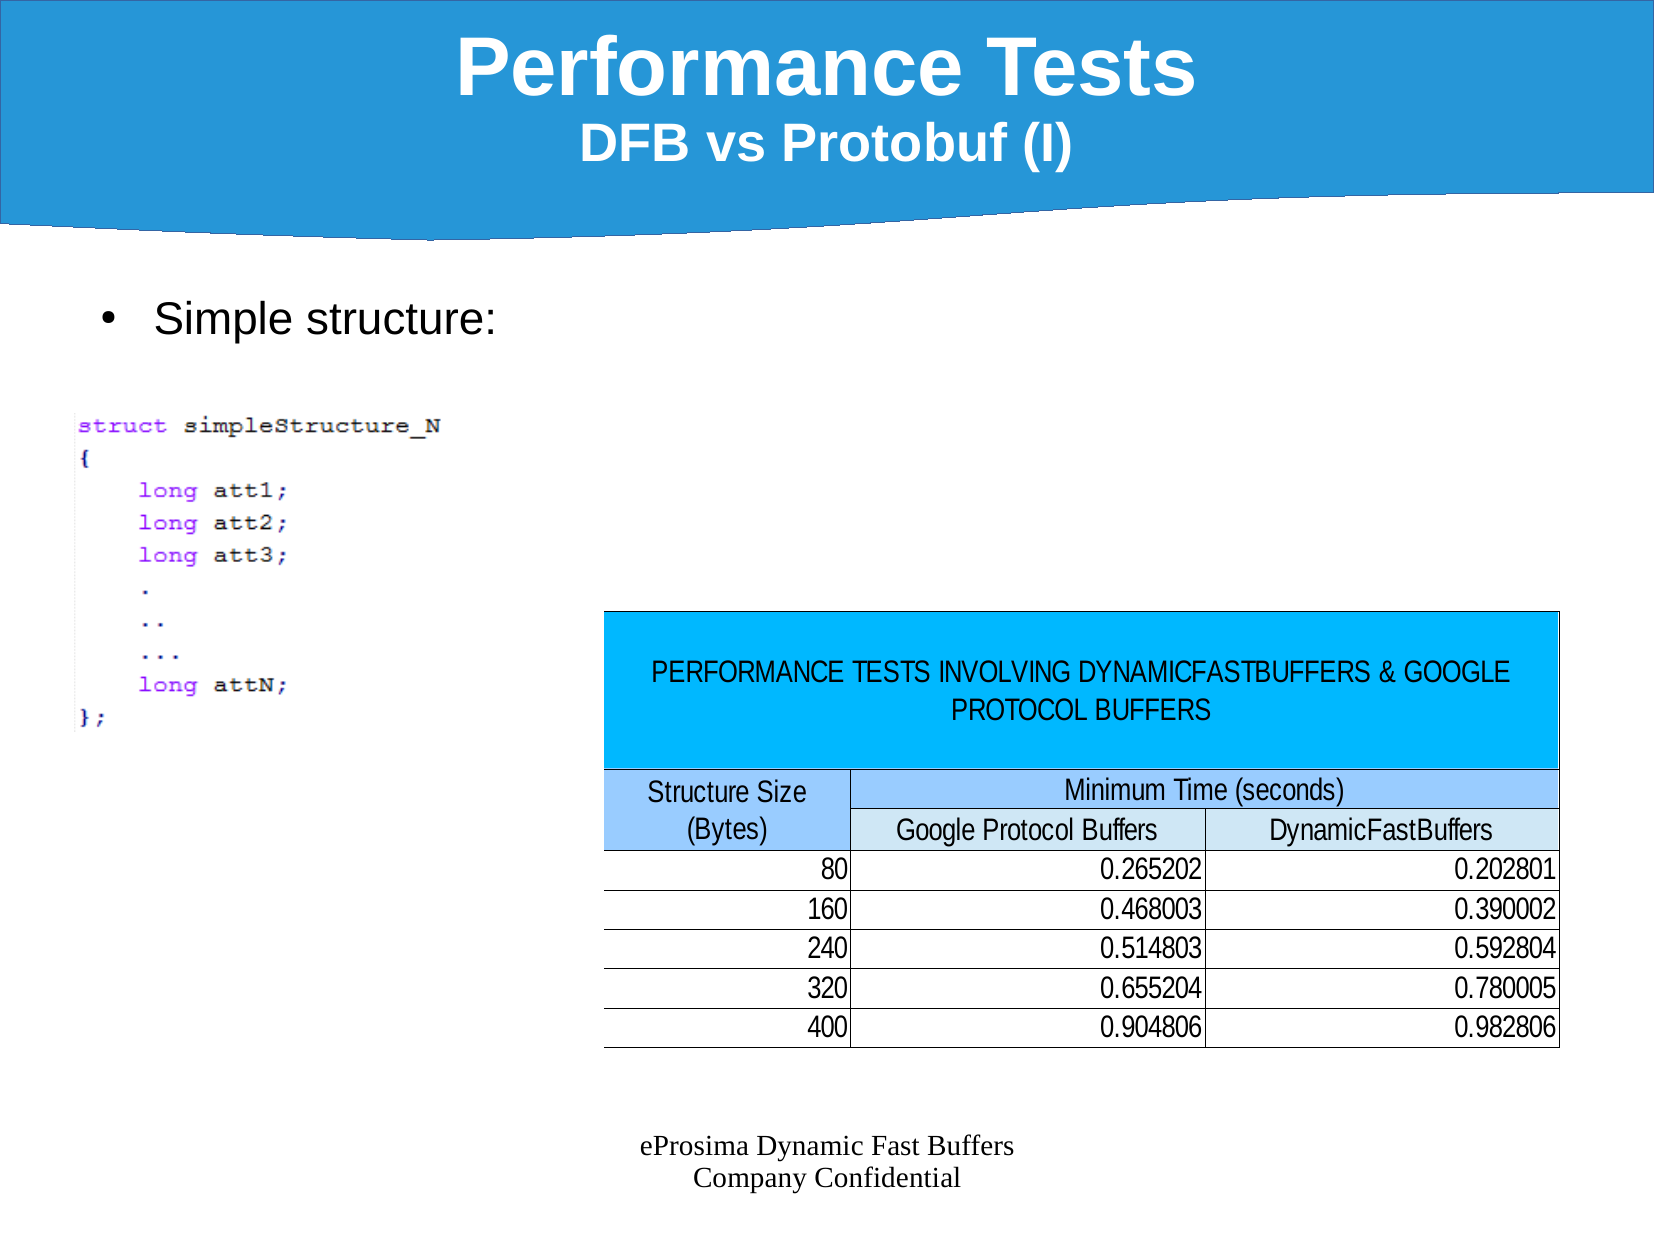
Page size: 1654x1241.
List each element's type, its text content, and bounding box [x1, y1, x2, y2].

text_box Performance Tests DFB vs Protobuf (I) [0, 0, 1654, 241]
list Simple structure: [82, 293, 1571, 1063]
picture [74, 413, 456, 732]
picture [604, 611, 1561, 1051]
